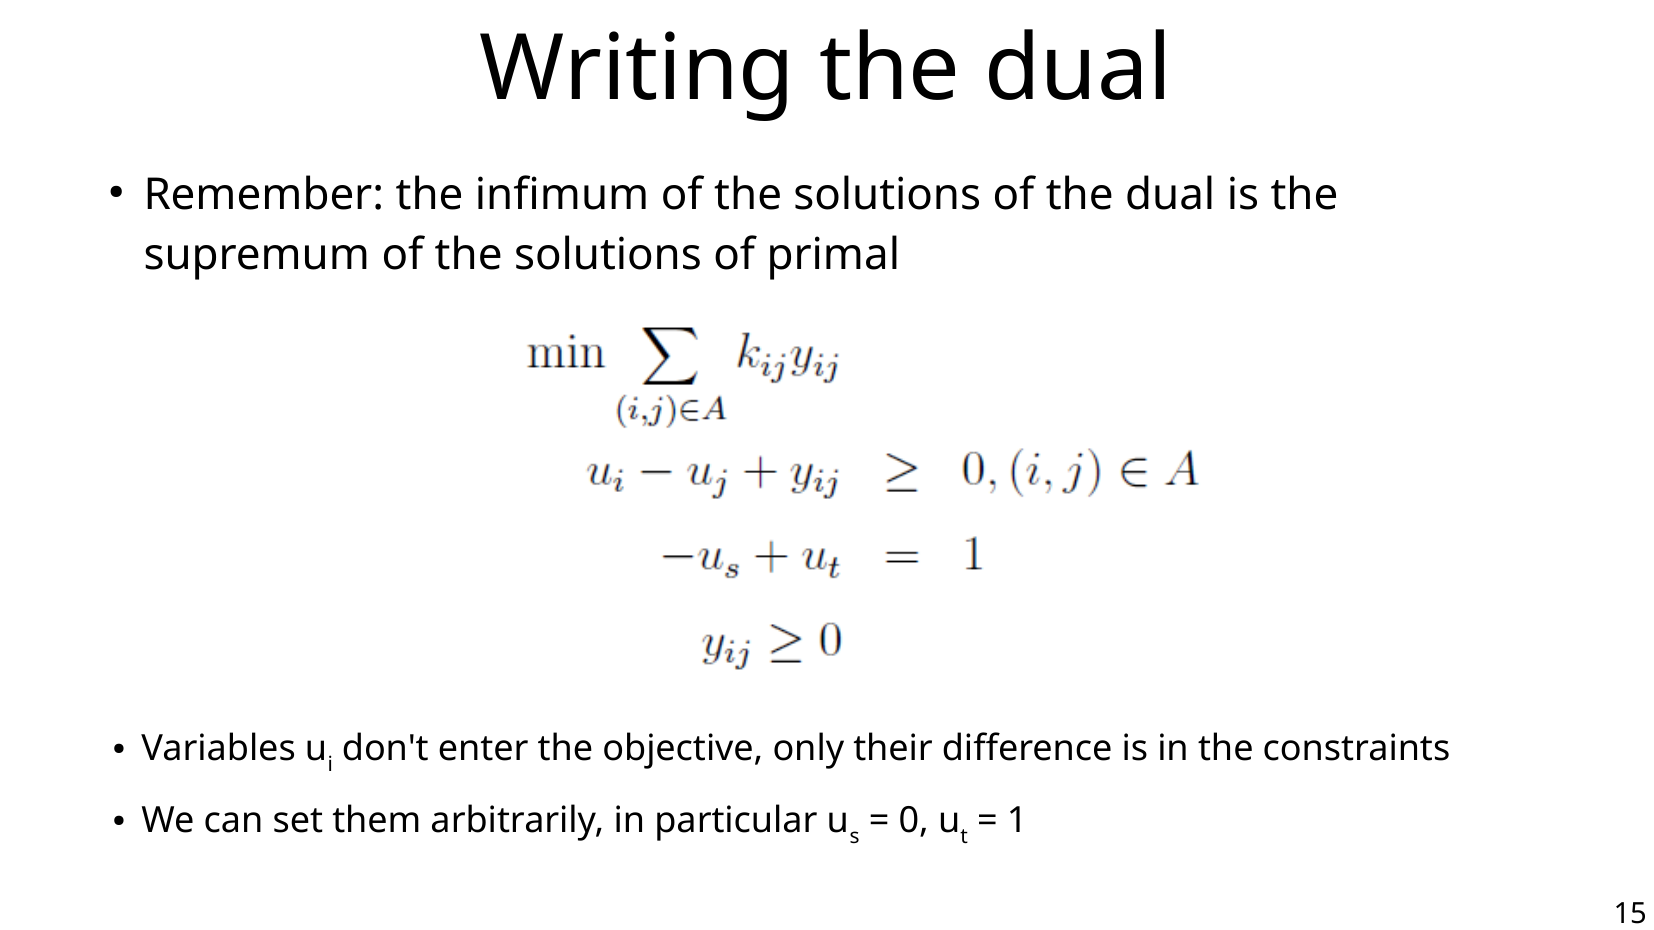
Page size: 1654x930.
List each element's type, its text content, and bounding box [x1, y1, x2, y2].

picture [450, 284, 1261, 706]
text_box Remember: the infimum of the solutions of the dual is the supremum of the solutions of primal [96, 162, 1573, 284]
title Writing the dual [82, 0, 1571, 168]
text_box Variables ui don't enter the objective, only their difference is in the constraints We can set them arbitrarily, in particular us = 0, ut = 1 [103, 721, 1462, 902]
